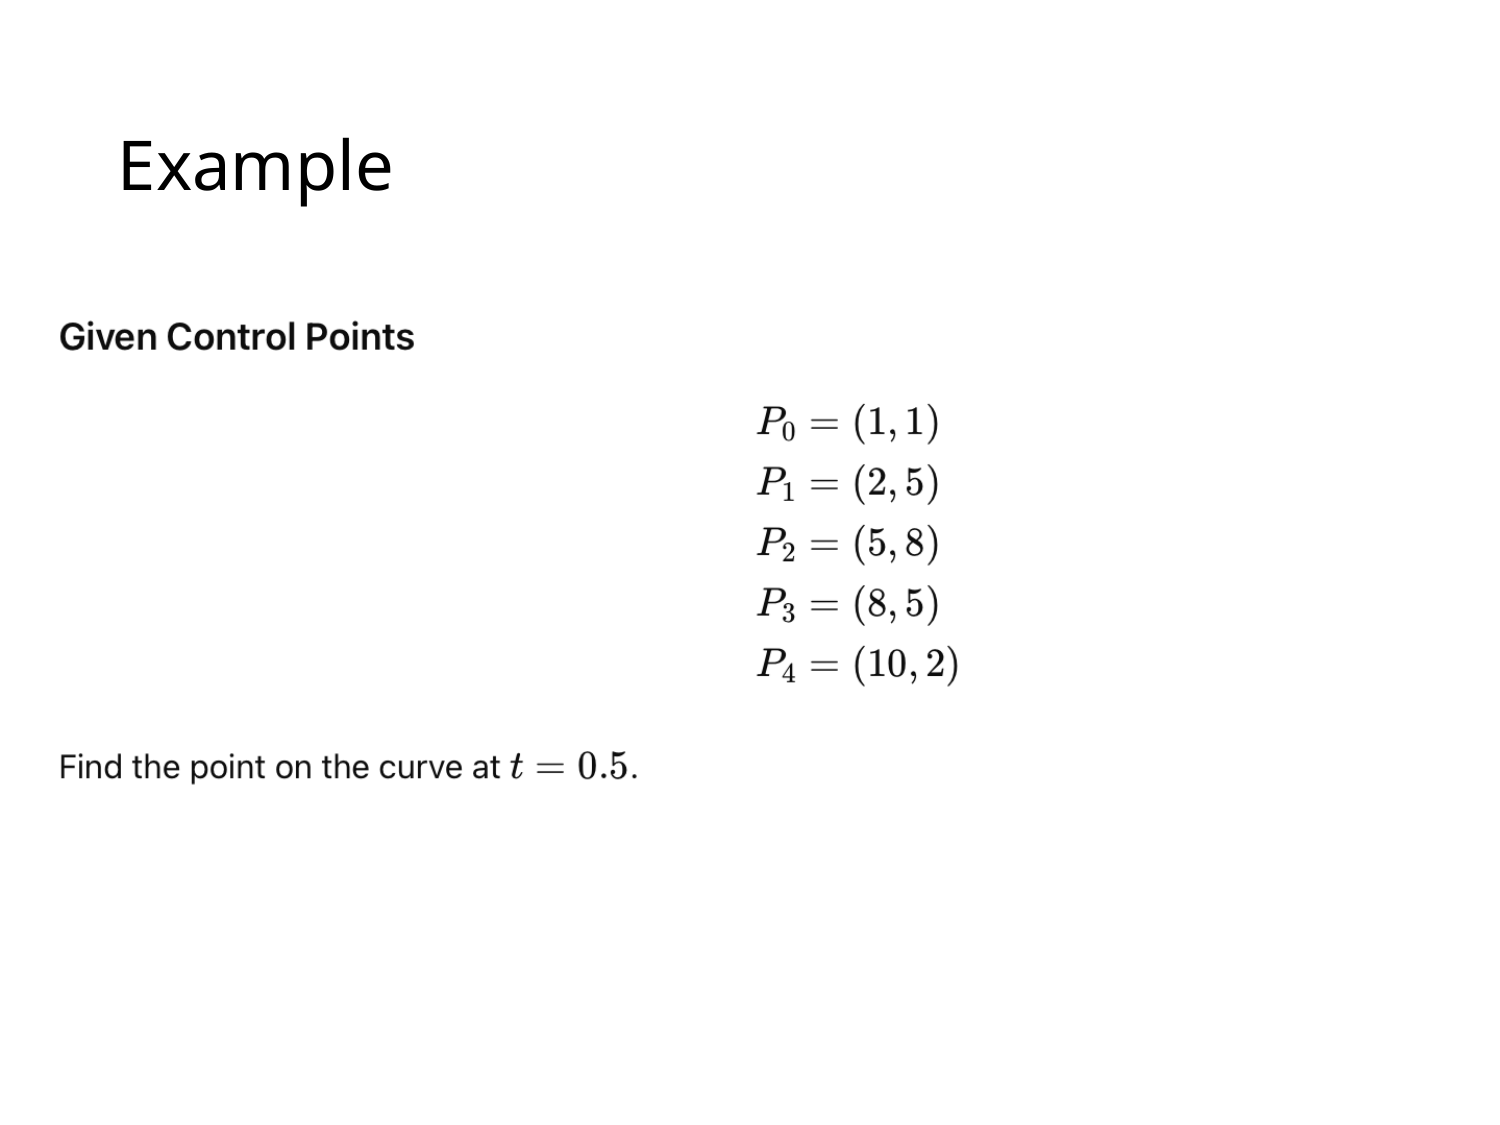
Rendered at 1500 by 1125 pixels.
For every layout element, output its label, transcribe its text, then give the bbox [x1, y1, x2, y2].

title Example [103, 59, 1397, 278]
picture [25, 309, 1482, 820]
